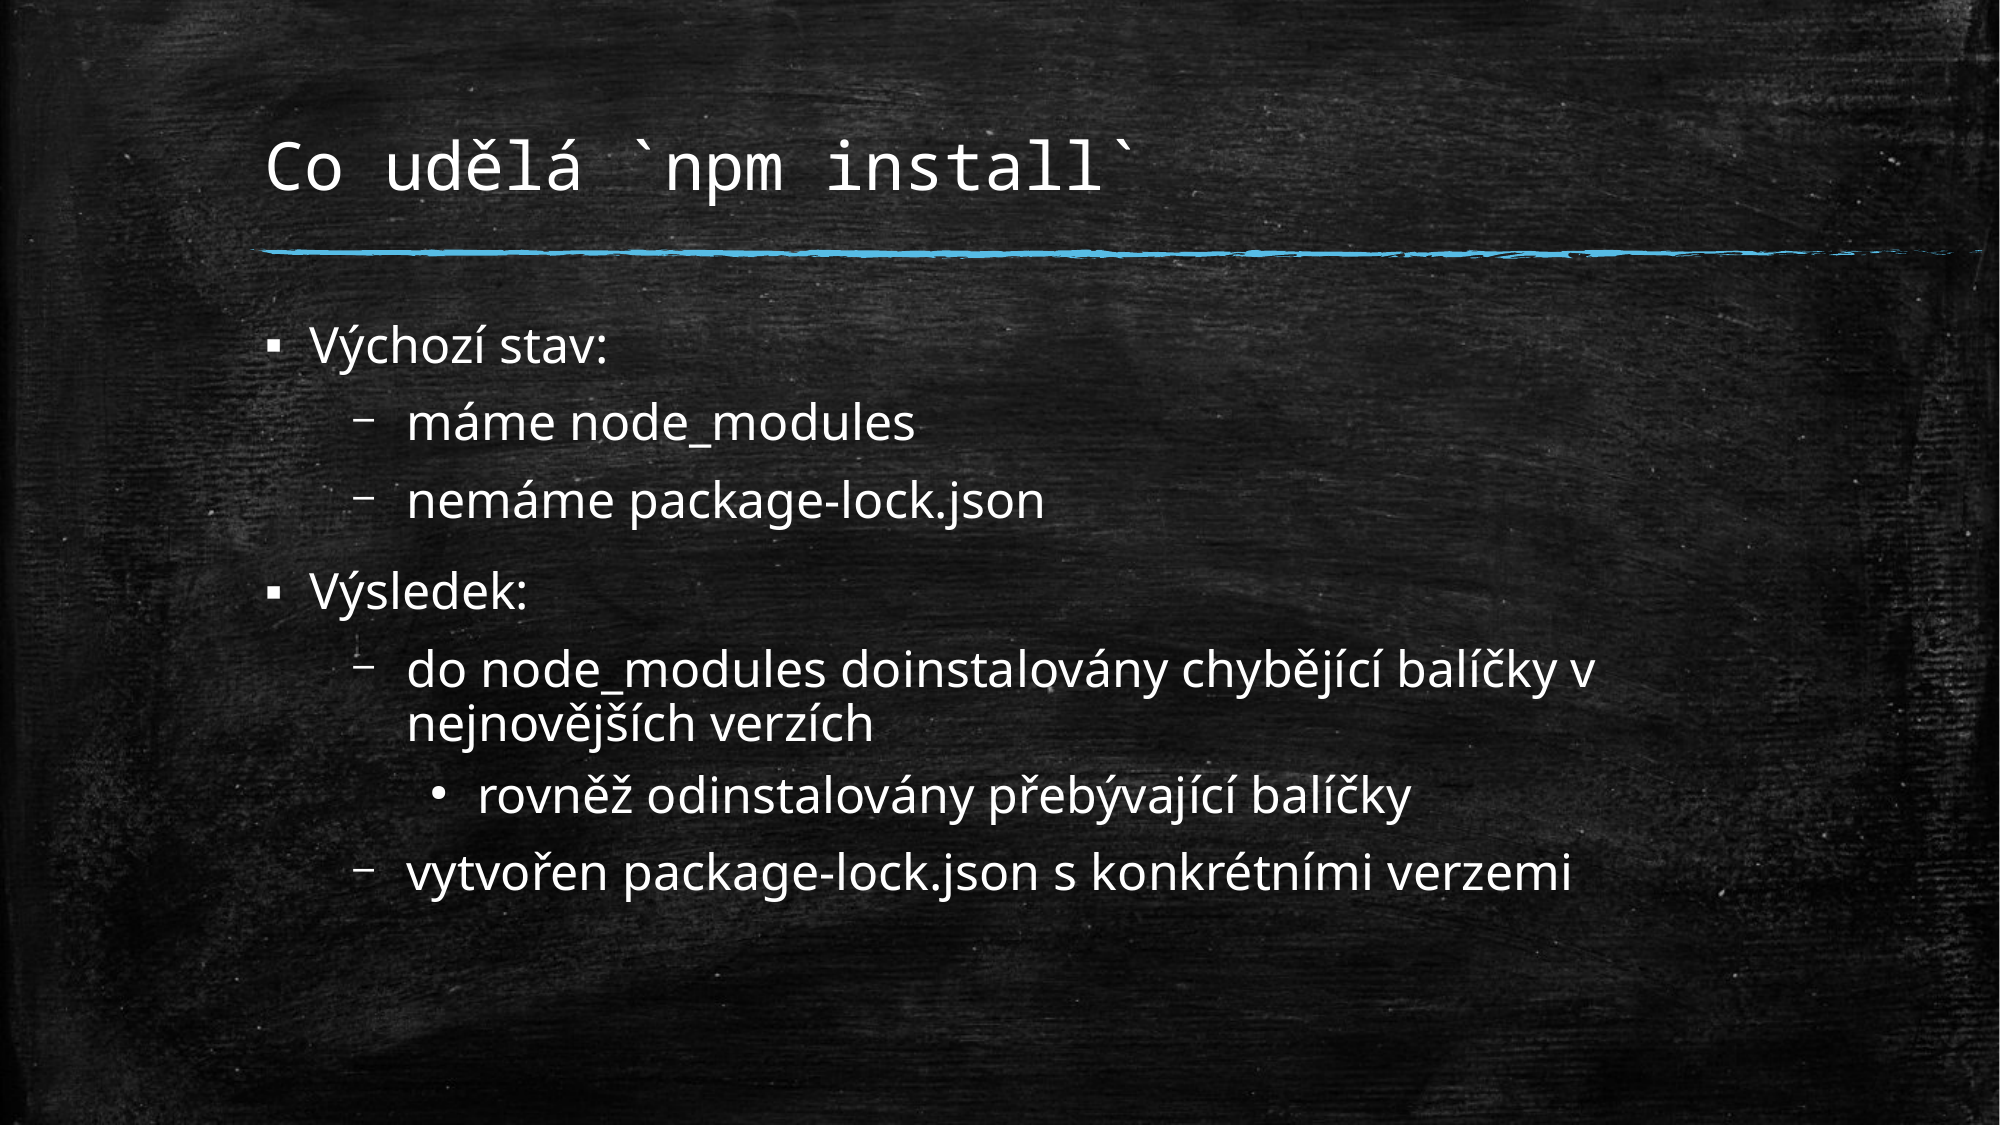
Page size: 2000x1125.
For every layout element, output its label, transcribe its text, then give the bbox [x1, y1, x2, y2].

title Co udělá `npm install` [249, 45, 1750, 213]
picture [0, 0, 2000, 1125]
list Výchozí stav: máme node_modules nemáme package-lock.json Výsledek: do node_modules doinstalovány chybějící balíčky v nejnovějších verzích rovněž odinstalovány přebývající balíčky vytvořen package-lock.json s konkrétními verzemi [249, 312, 1750, 1013]
